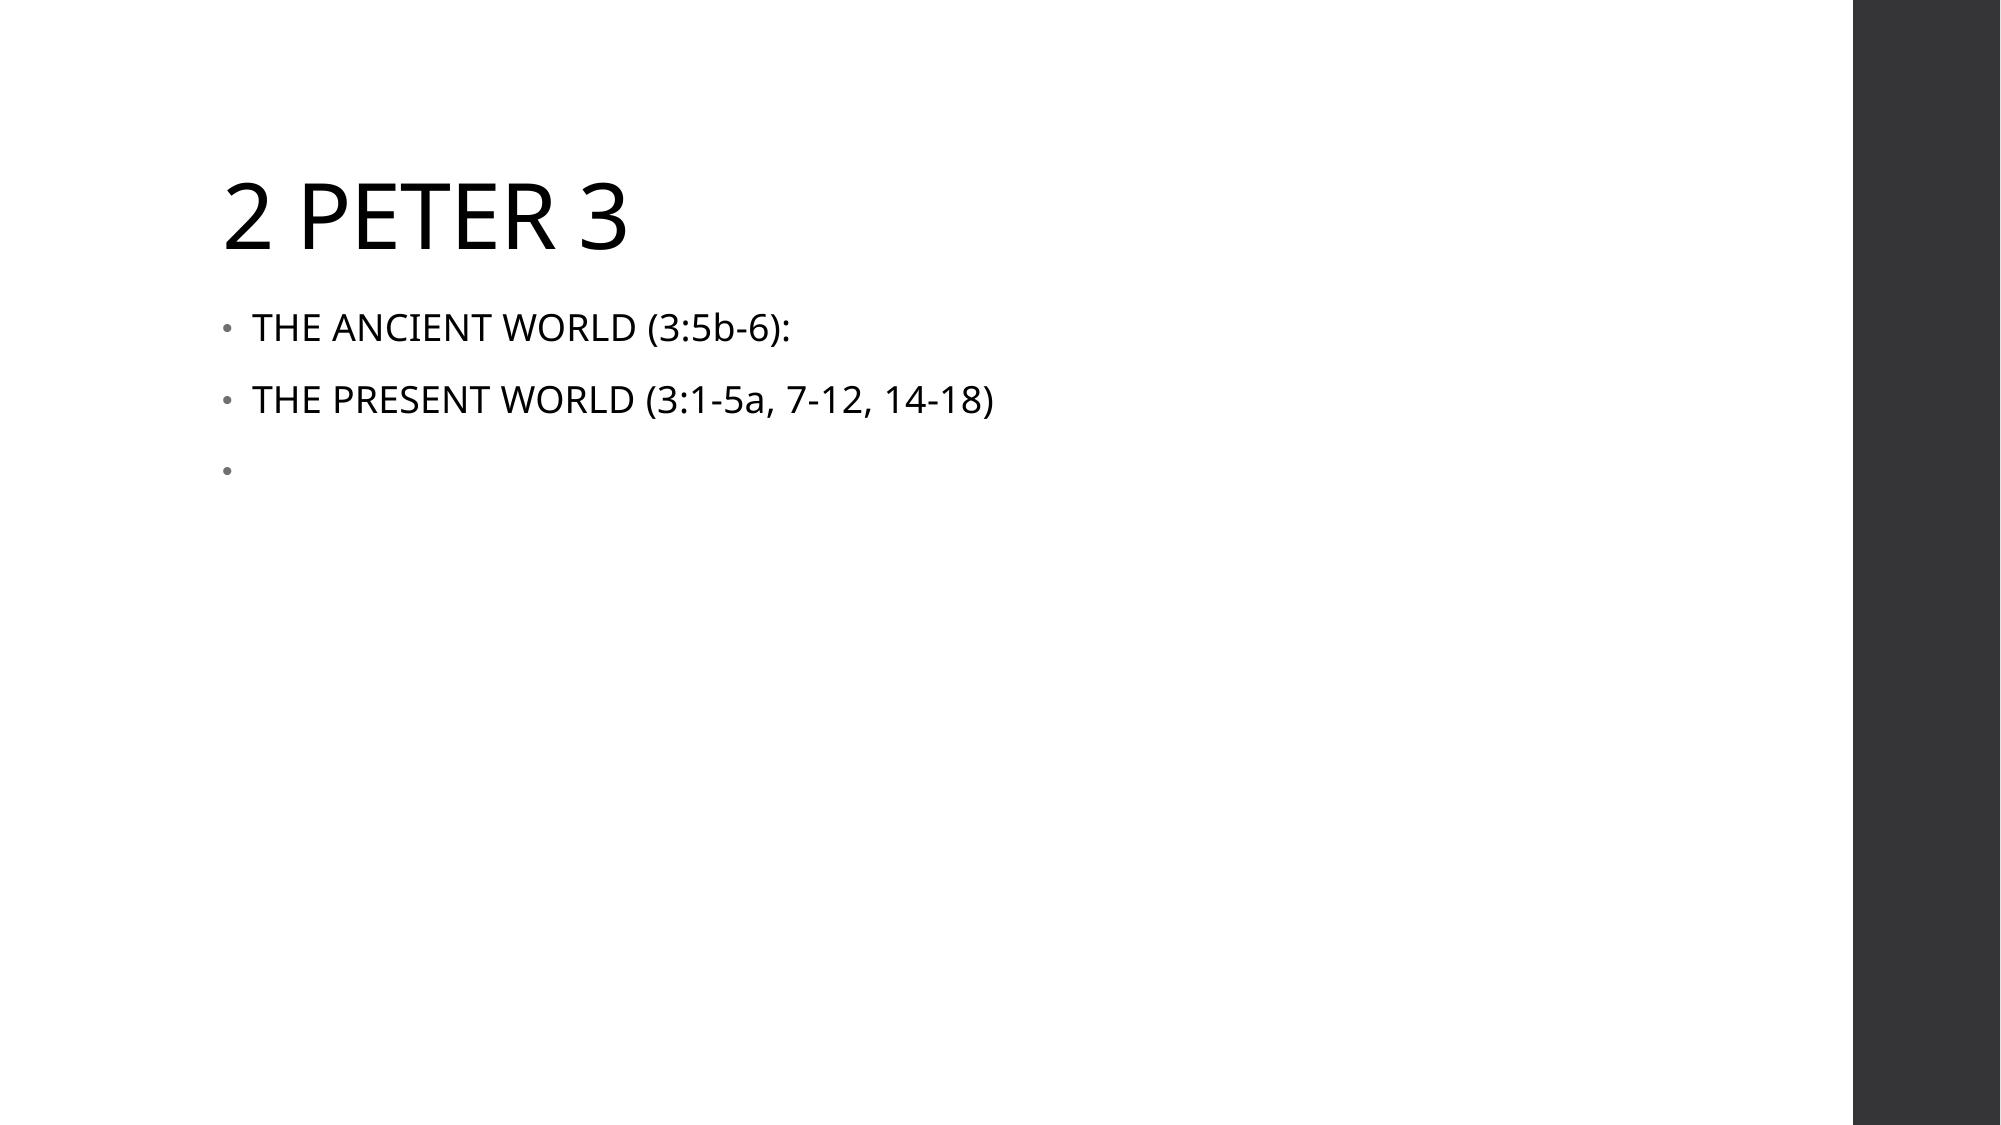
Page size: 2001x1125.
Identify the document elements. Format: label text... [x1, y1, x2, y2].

title 2 PETER 3 [206, 60, 1797, 278]
list THE ANCIENT WORLD (3:5b-6): THE PRESENT WORLD (3:1-5a, 7-12, 14-18) [206, 299, 1617, 1014]
